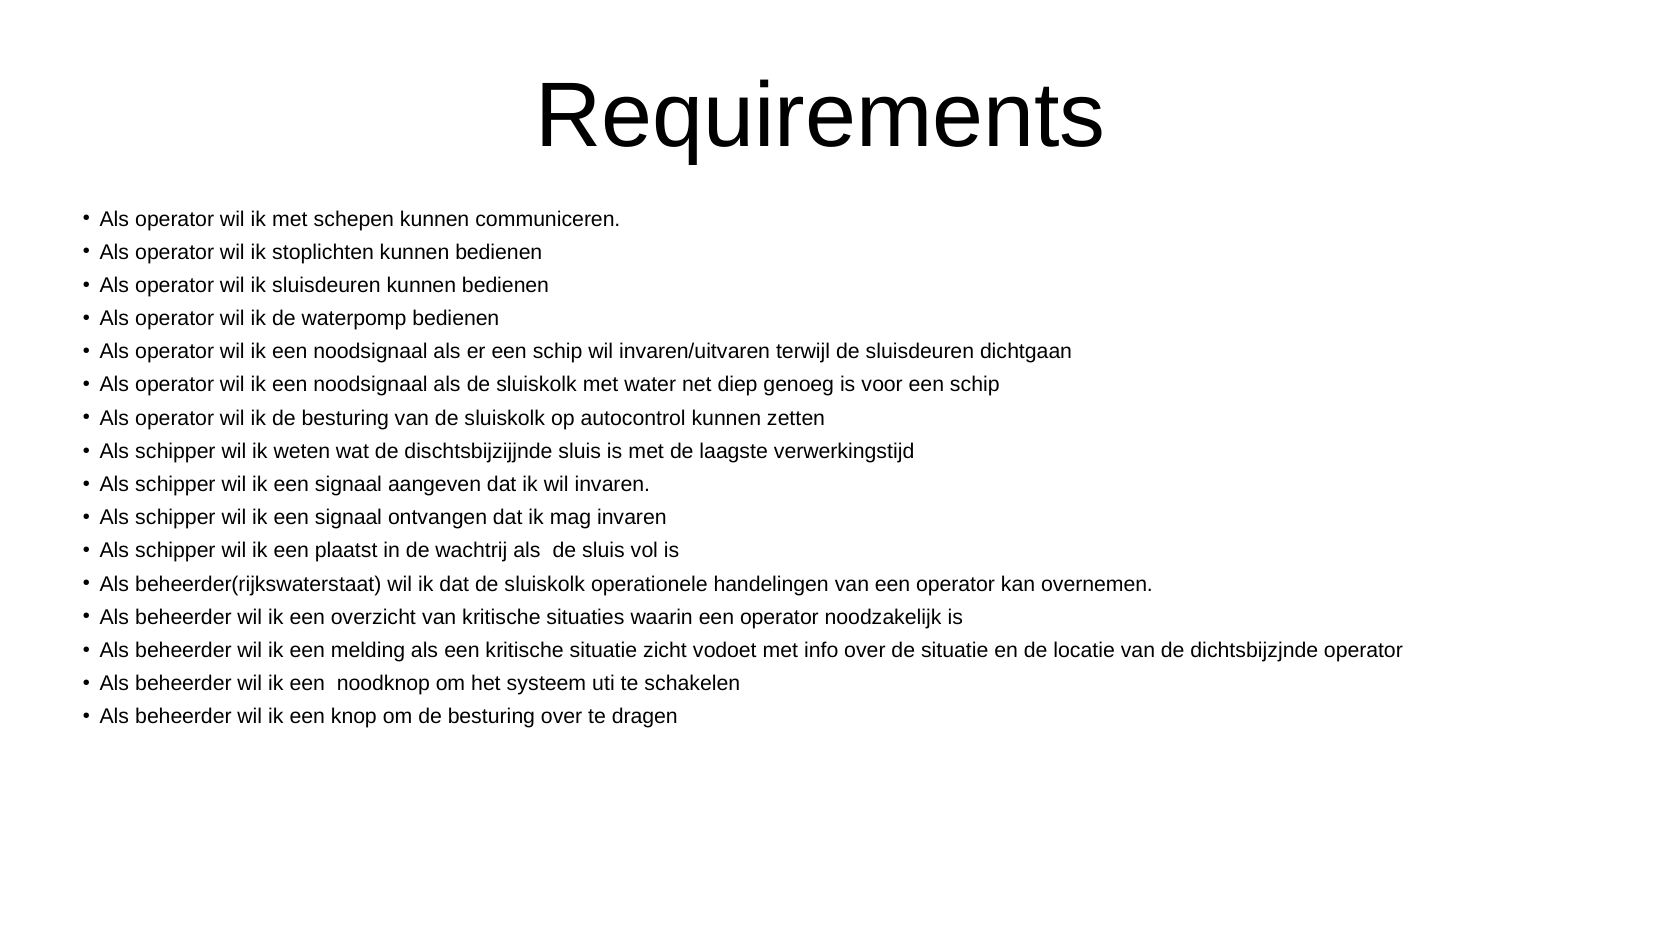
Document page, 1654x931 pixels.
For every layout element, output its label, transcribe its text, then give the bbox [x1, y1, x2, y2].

list Als operator wil ik met schepen kunnen communiceren. Als operator wil ik stoplichten kunnen bedienen Als operator wil ik sluisdeuren kunnen bedienen Als operator wil ik de waterpomp bedienen Als operator wil ik een noodsignaal als er een schip wil invaren/uitvaren terwijl de sluisdeuren dichtgaan Als operator wil ik een noodsignaal als de sluiskolk met water net diep genoeg is voor een schip Als operator wil ik de besturing van de sluiskolk op autocontrol kunnen zetten Als schipper wil ik weten wat de dischtsbijzijjnde sluis is met de laagste verwerkingstijd Als schipper wil ik een signaal aangeven dat ik wil invaren. Als schipper wil ik een signaal ontvangen dat ik mag invaren Als schipper wil ik een plaatst in de wachtrij als de sluis vol is Als beheerder(rijkswaterstaat) wil ik dat de sluiskolk operationele handelingen van een operator kan overnemen. Als beheerder wil ik een overzicht van kritische situaties waarin een operator noodzakelijk is Als beheerder wil ik een melding als een kritische situatie zicht vodoet met info over de situatie en de locatie van de dichtsbijzjnde operator Als beheerder wil ik een noodknop om het systeem uti te schakelen Als beheerder wil ik een knop om de besturing over te dragen [76, 206, 1565, 747]
title Requirements [76, 37, 1565, 193]
